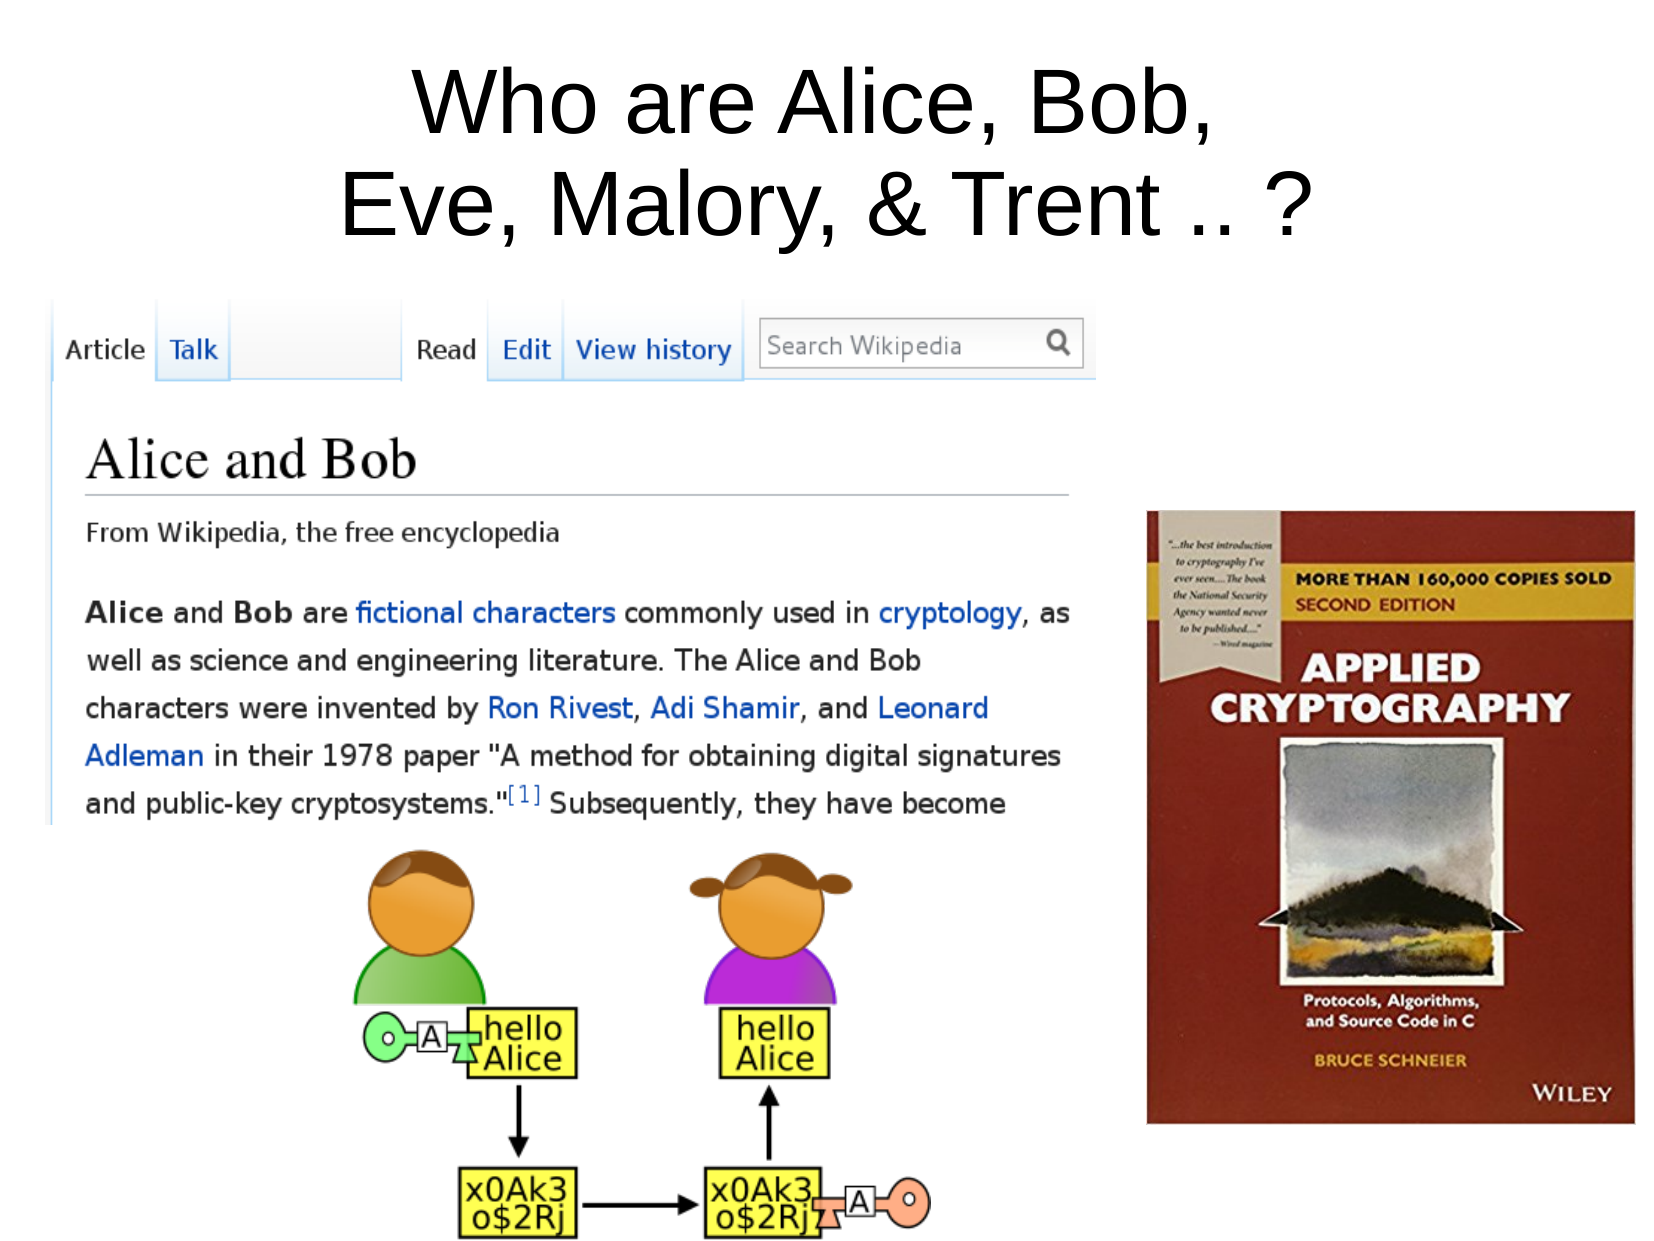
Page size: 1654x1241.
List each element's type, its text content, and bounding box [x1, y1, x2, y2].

picture [45, 299, 1096, 826]
title Who are Alice, Bob, Eve, Malory, & Trent .. ? [82, 49, 1571, 257]
picture [1146, 510, 1636, 1126]
picture [345, 847, 931, 1241]
